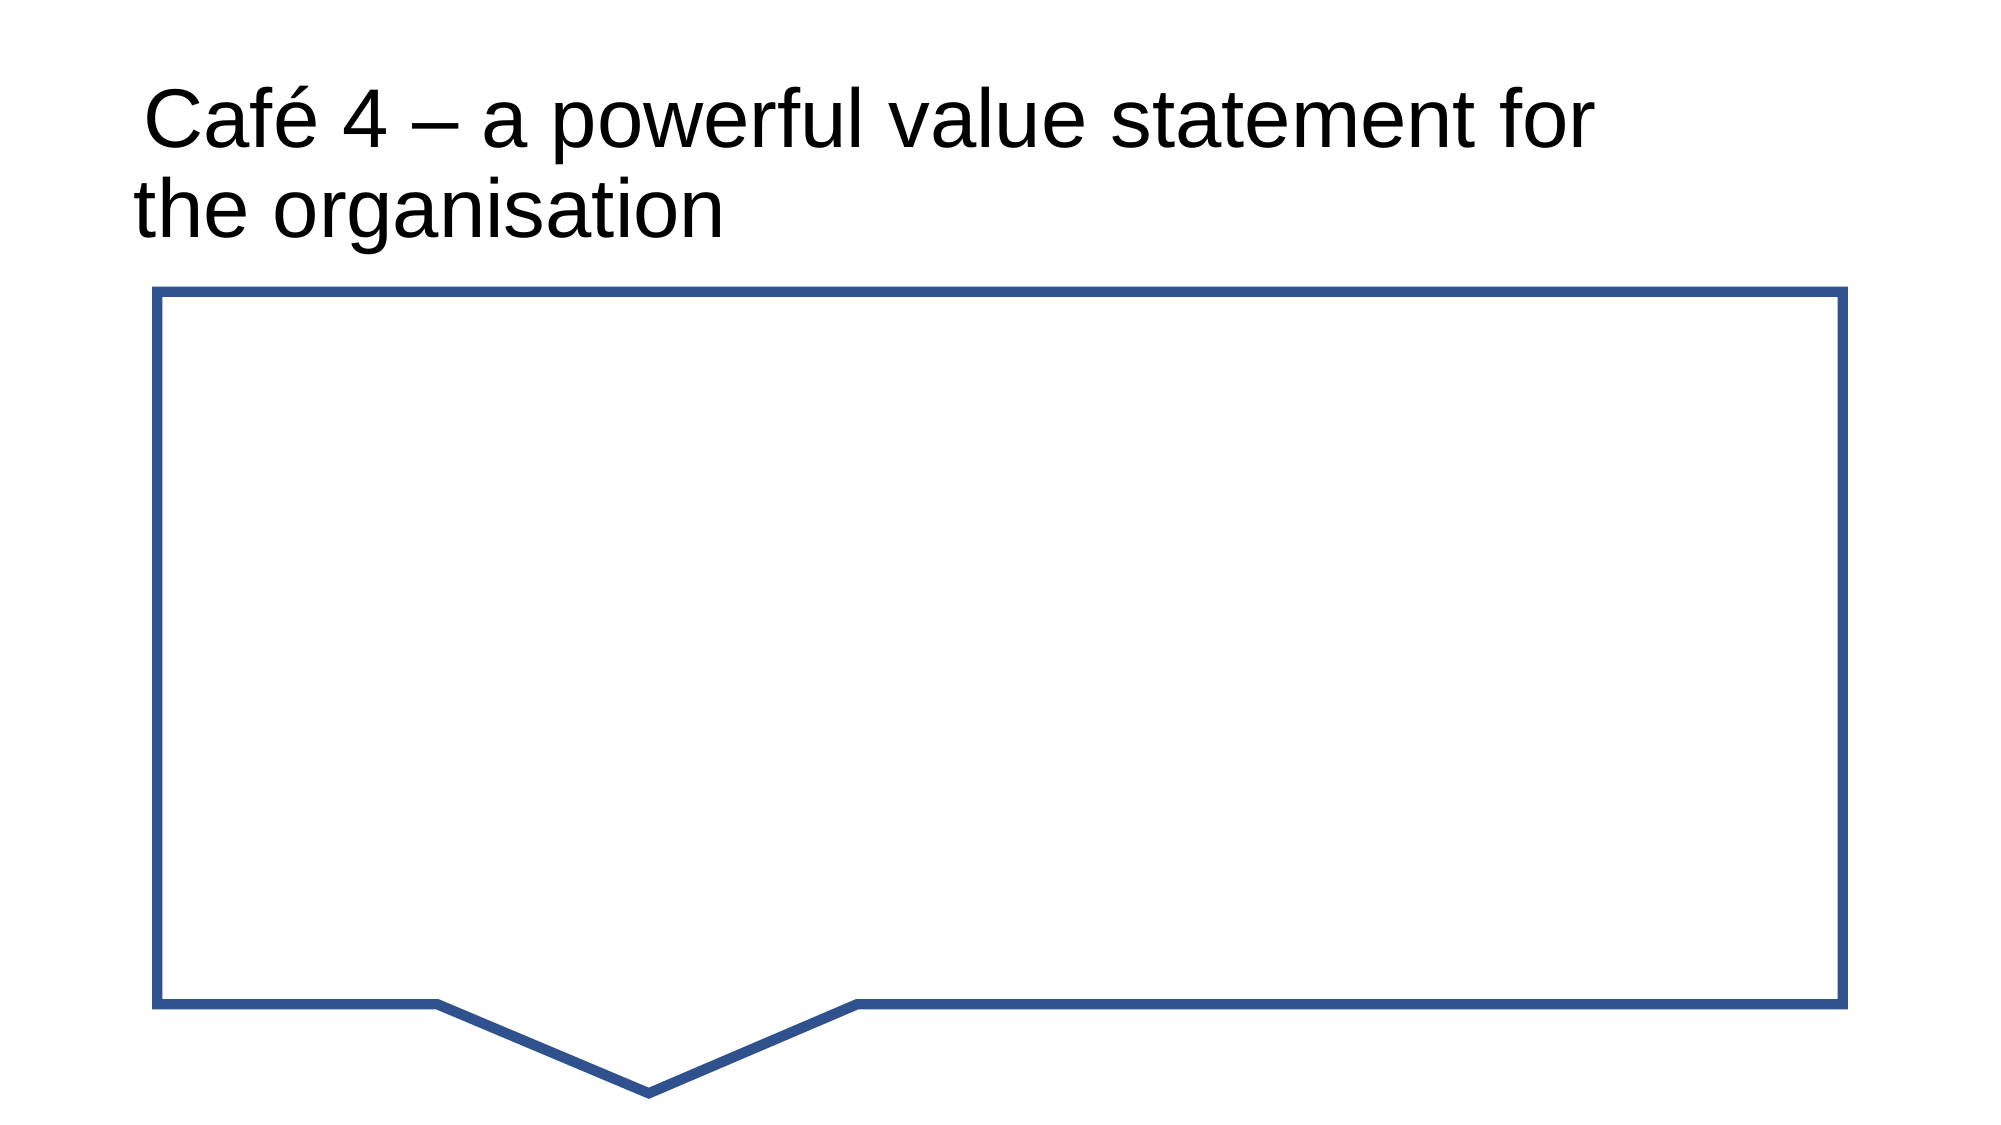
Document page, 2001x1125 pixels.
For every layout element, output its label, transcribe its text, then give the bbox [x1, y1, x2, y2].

title Café 4 – a powerful value statement for the organisation [119, 66, 1750, 263]
